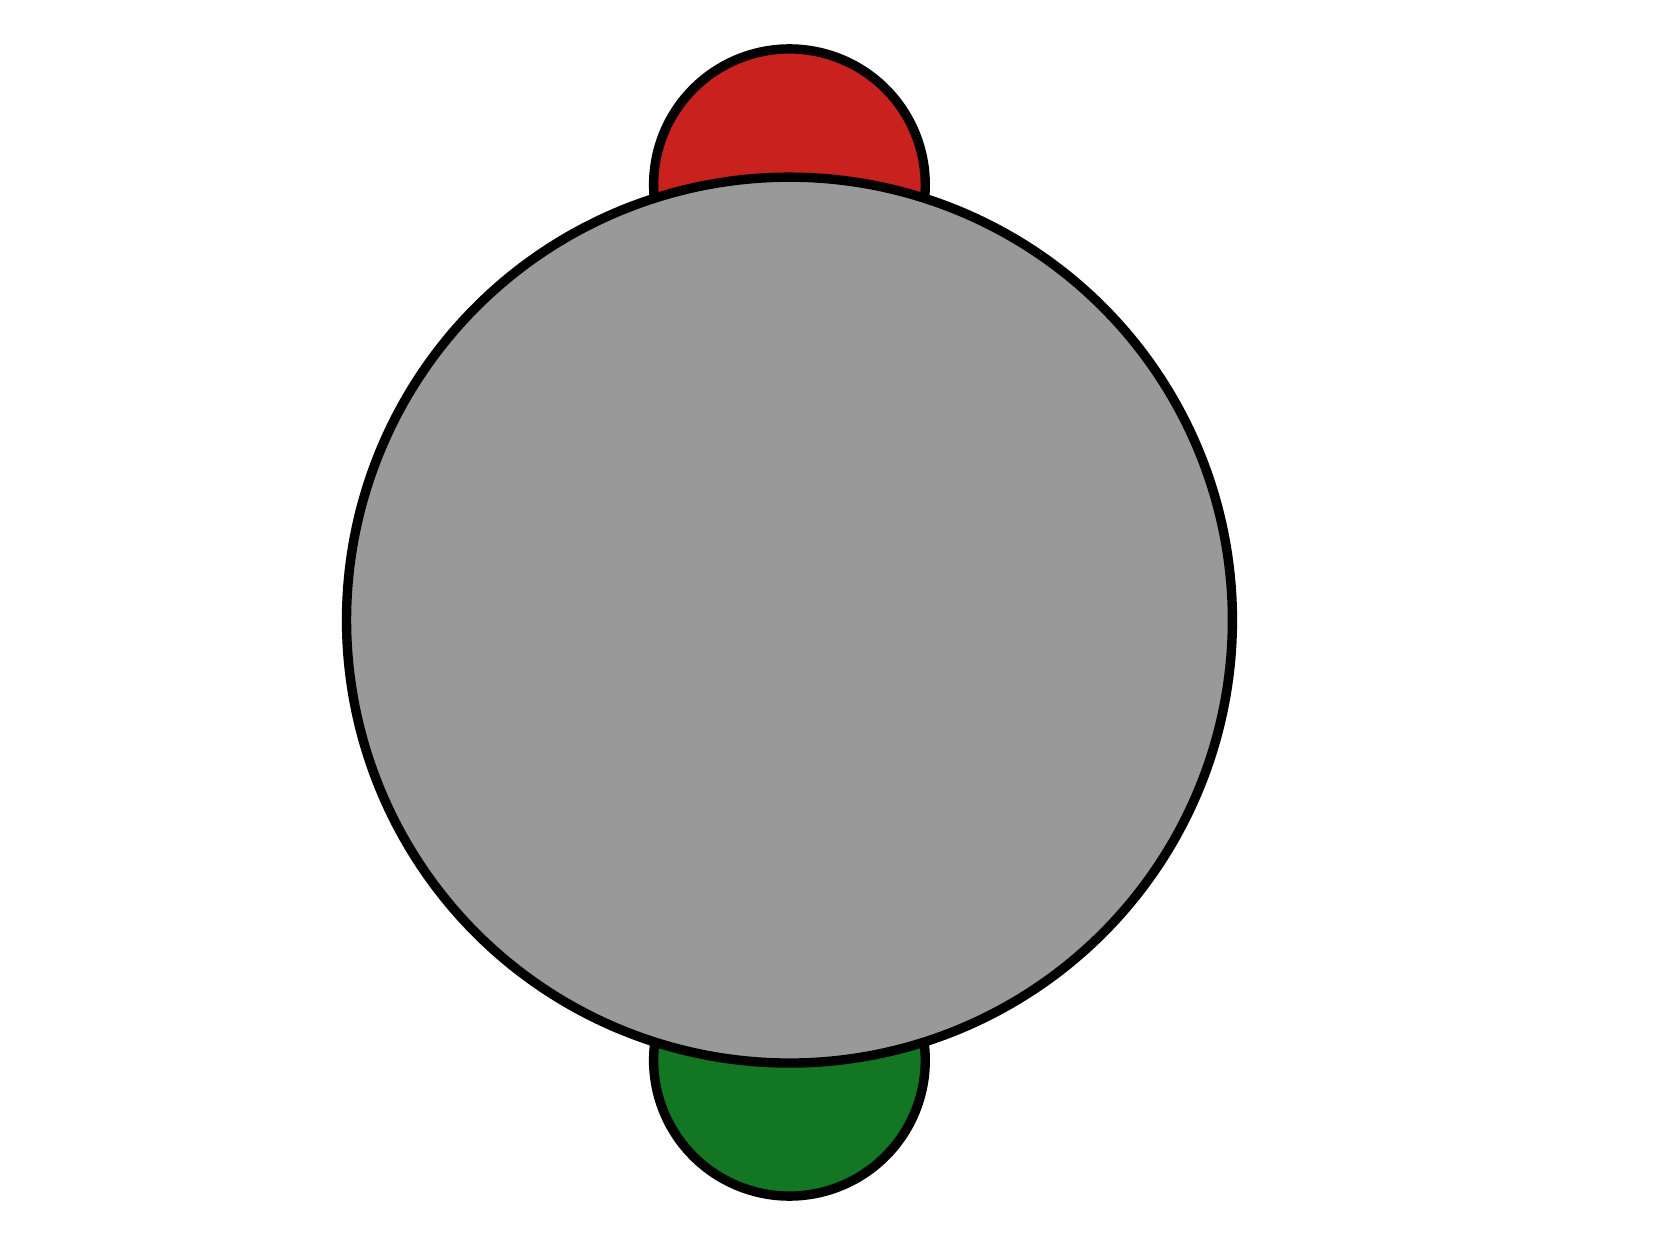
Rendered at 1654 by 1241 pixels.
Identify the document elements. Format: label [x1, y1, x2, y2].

text_box [346, 48, 1233, 1197]
